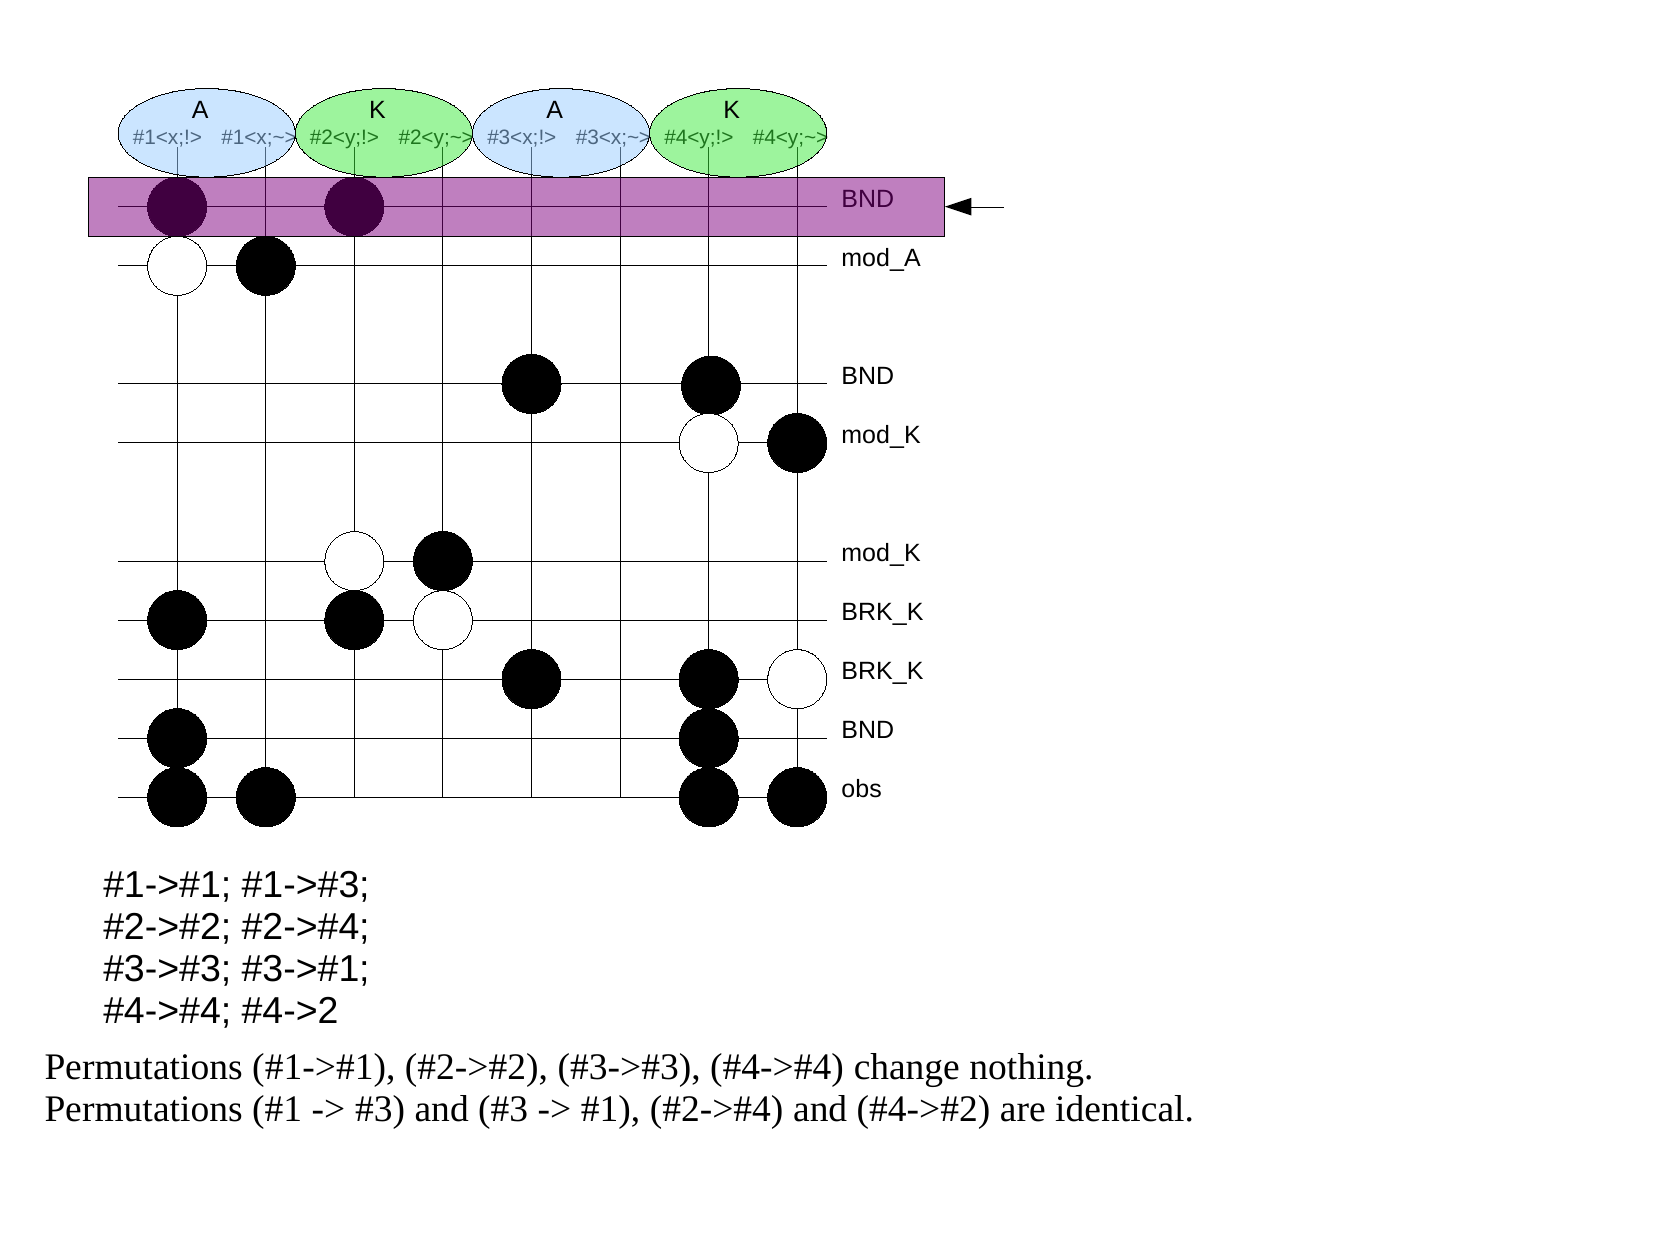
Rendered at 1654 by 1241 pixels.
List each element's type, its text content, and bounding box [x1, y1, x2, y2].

text_box #2<y;~> [461, 141, 472, 156]
text_box BRK_K [826, 649, 939, 709]
text_box #3<x;!> [472, 138, 484, 156]
text_box [767, 767, 827, 827]
text_box [324, 531, 384, 650]
text_box [501, 354, 562, 414]
text_box #2<y;!> [295, 139, 307, 156]
text_box K [708, 88, 756, 132]
text_box #4<y;~> [815, 118, 843, 156]
text_box [679, 649, 739, 827]
text_box BND [826, 708, 910, 768]
text_box [679, 356, 741, 473]
text_box [236, 767, 296, 827]
text_box [88, 89, 945, 296]
text_box obs [826, 767, 897, 827]
text_box A [531, 88, 578, 132]
text_box BND [826, 354, 910, 413]
text_box Permutations (#1->#1), (#2->#2), (#3->#3), (#4->#4) change nothing. Permutations (#1 -> #3) and (#3 -> #1), (#2->#4) and (#4->#2) are identical. [29, 1038, 1210, 1182]
text_box #1<x;~> [284, 141, 295, 156]
text_box #1<x;!> [118, 140, 129, 156]
text_box BRK_K [826, 590, 939, 649]
text_box [147, 708, 207, 827]
text_box [413, 531, 473, 650]
text_box [767, 649, 827, 709]
text_box K [354, 88, 401, 132]
text_box [147, 590, 207, 650]
text_box mod_A [826, 237, 937, 296]
text_box #3<x;~> [638, 142, 649, 156]
text_box [501, 649, 562, 709]
text_box #4<y;!> [649, 138, 661, 156]
text_box [767, 413, 827, 473]
text_box mod_K [826, 531, 937, 590]
text_box A [177, 88, 224, 132]
text_box mod_K [826, 413, 937, 473]
text_box #1->#1; #1->#3; #2->#2; #2->#4; #3->#3; #3->#1; #4->#4; #4->2 [88, 856, 385, 1040]
